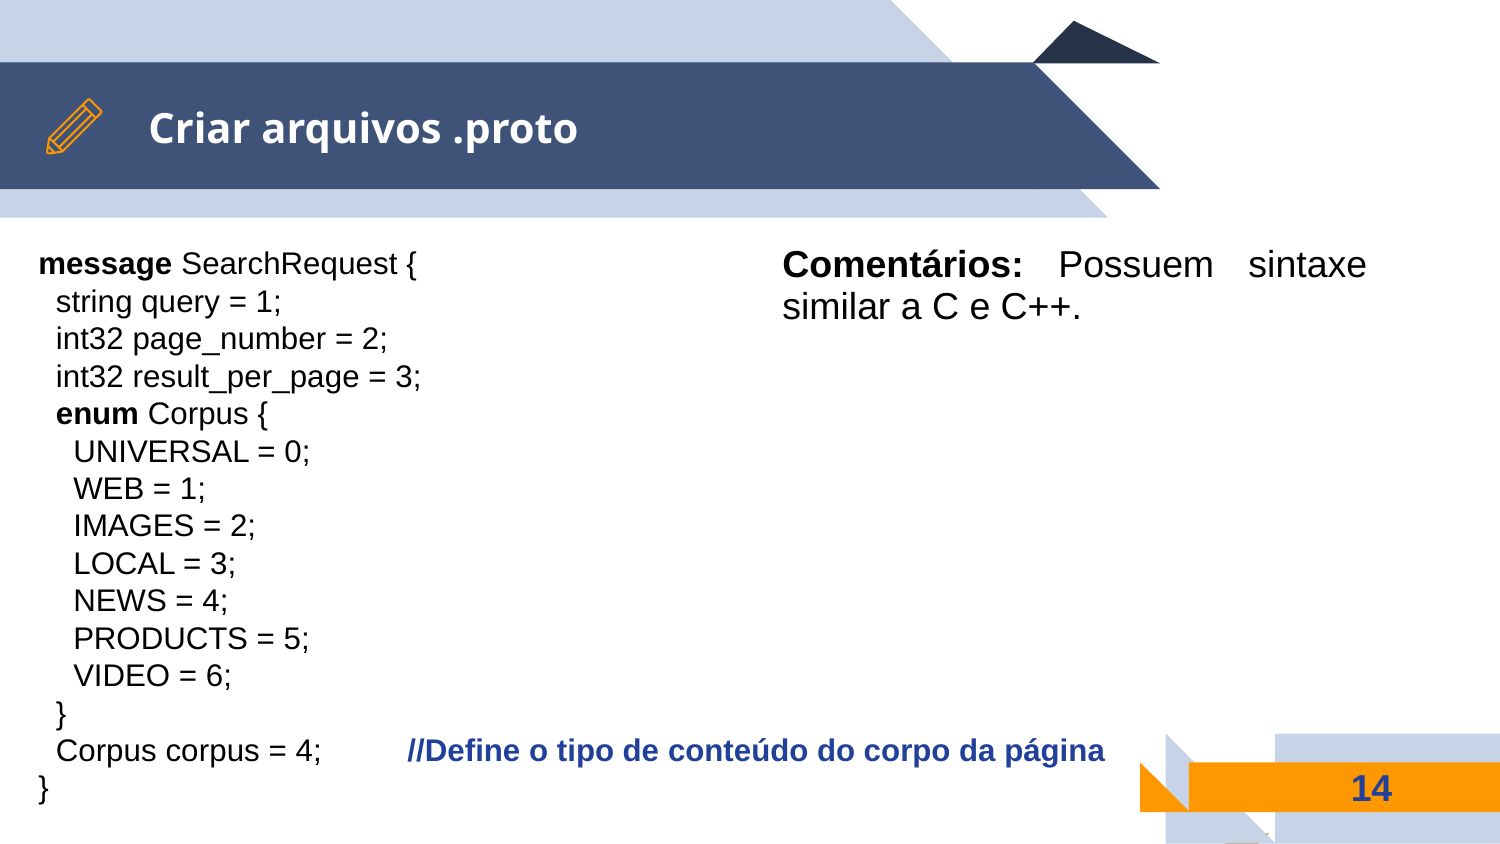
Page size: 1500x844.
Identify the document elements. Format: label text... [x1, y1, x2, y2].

text_box Criar arquivos .proto [133, 64, 1035, 190]
text_box 14 [1249, 760, 1494, 813]
text_box message SearchRequest { string query = 1; int32 page_number = 2; int32 result_per_page = 3; enum Corpus { UNIVERSAL = 0; WEB = 1; IMAGES = 2; LOCAL = 3; NEWS = 4; PRODUCTS = 5; VIDEO = 6; } Corpus corpus = 4; //Define o tipo de conteúdo do corpo da página } [23, 236, 1146, 815]
text_box Comentários: Possuem sintaxe similar a C e C++. [767, 236, 1382, 335]
